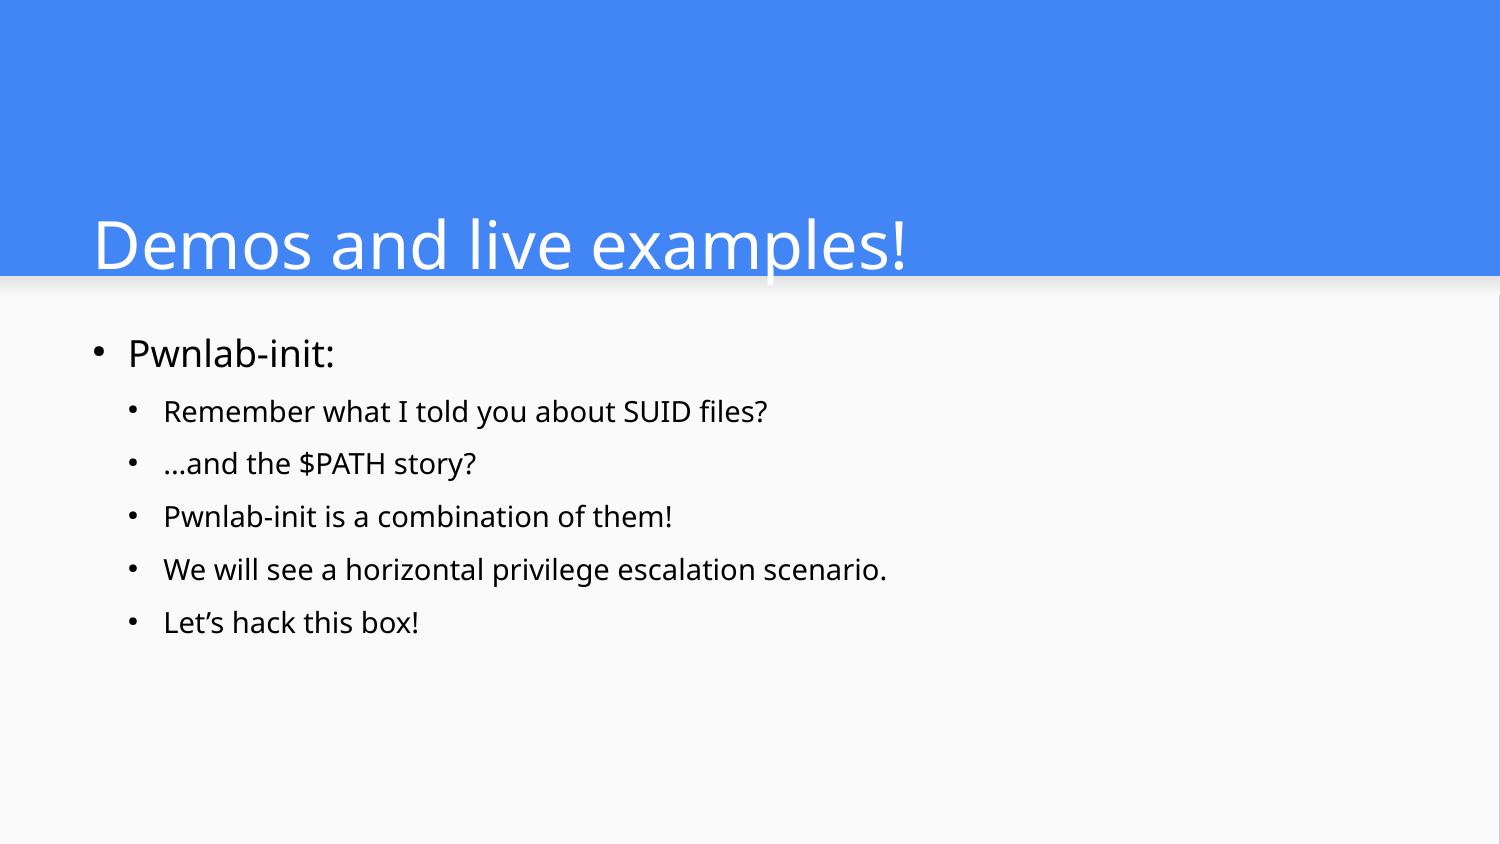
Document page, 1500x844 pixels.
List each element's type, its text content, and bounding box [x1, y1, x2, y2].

list Pwnlab-init: Remember what I told you about SUID files? ...and the $PATH story? Pwnlab-init is a combination of them! We will see a horizontal privilege escalation scenario. Let’s hack this box! [77, 314, 1427, 760]
title Demos and live examples! [77, 171, 1427, 298]
